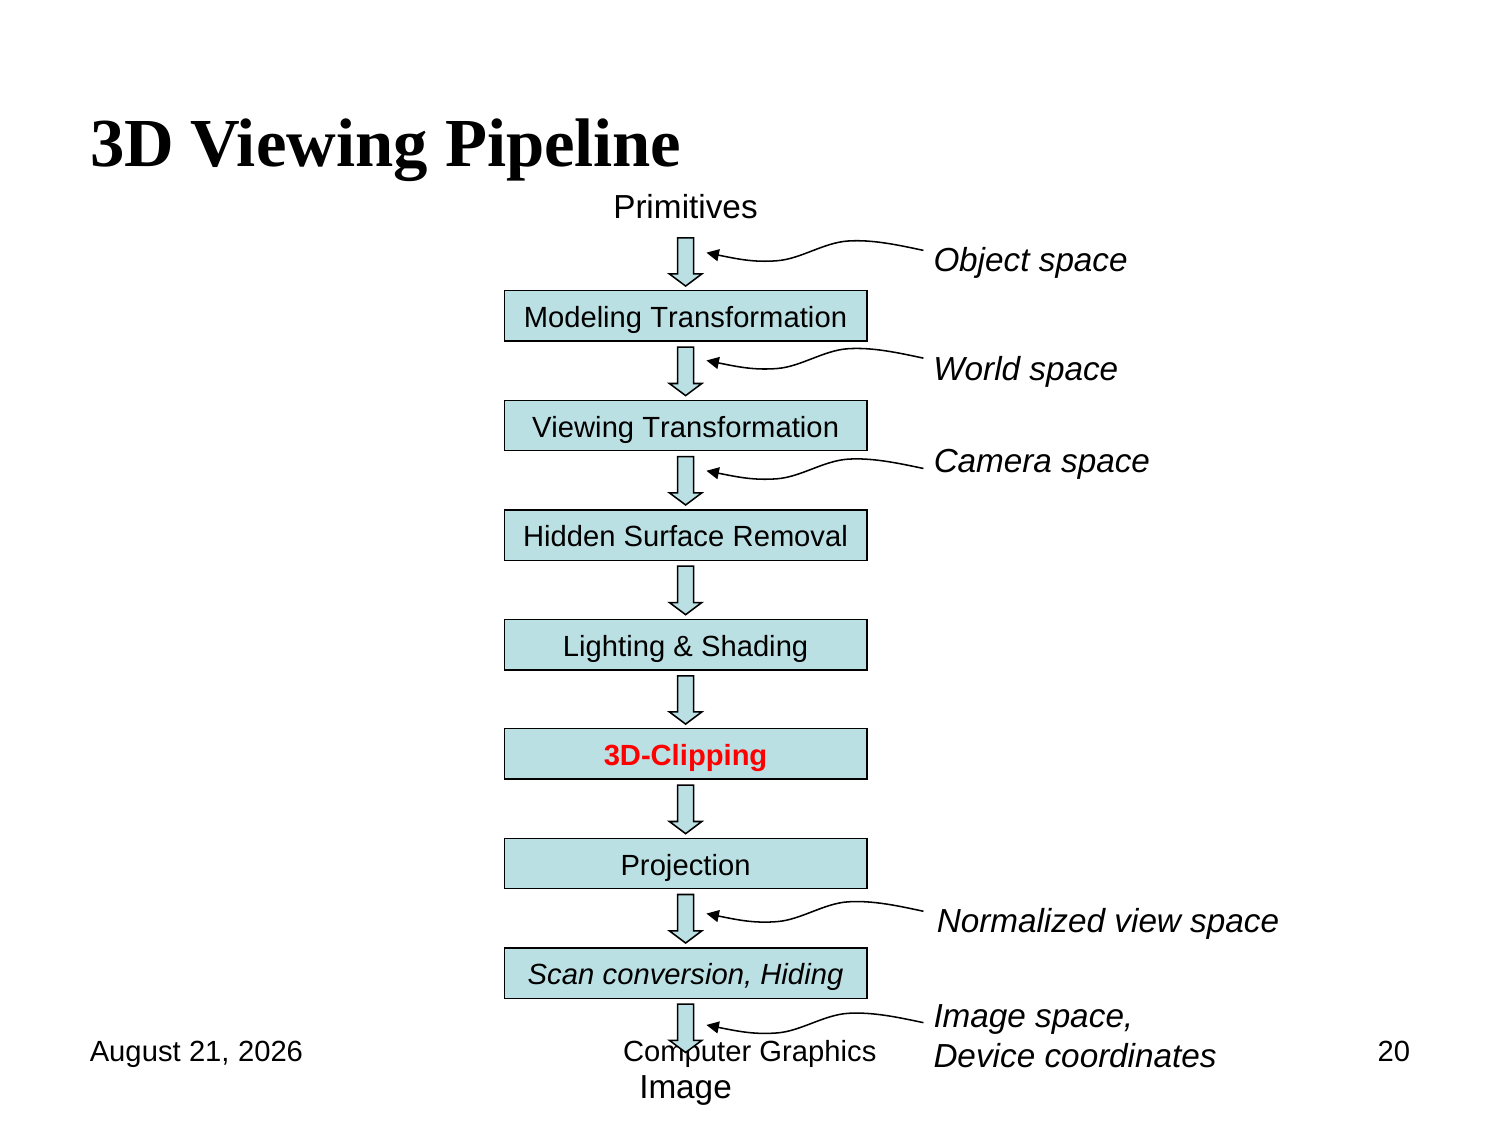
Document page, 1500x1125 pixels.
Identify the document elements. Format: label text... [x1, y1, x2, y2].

title 3D Viewing Pipeline [75, 45, 1426, 233]
text_box Lighting & Shading [504, 619, 867, 670]
text_box Viewing Transformation [504, 400, 867, 451]
text_box Camera space [918, 431, 1166, 487]
text_box <number> [1074, 1024, 1426, 1103]
text_box Normalized view space [922, 891, 1295, 948]
text_box Projection [504, 838, 867, 889]
text_box [669, 675, 702, 725]
text_box [669, 347, 702, 396]
text_box Computer Graphics [694, 1024, 988, 1103]
text_box January 9, 2026 [74, 1024, 426, 1103]
text_box Computer Graphics [512, 1024, 680, 1103]
text_box [669, 785, 702, 834]
text_box [669, 237, 702, 287]
text_box 3D-Clipping [504, 728, 867, 780]
text_box [669, 1004, 702, 1053]
text_box Image [624, 1057, 747, 1113]
text_box [669, 566, 702, 615]
text_box Image space, Device coordinates [918, 986, 1233, 1083]
text_box [669, 894, 702, 944]
text_box Scan conversion, Hiding [504, 947, 867, 999]
text_box Hidden Surface Removal [504, 509, 867, 561]
text_box [669, 456, 702, 505]
text_box World space [918, 339, 1134, 396]
text_box Modeling Transformation [504, 290, 867, 342]
text_box Computer Graphics [720, 1024, 805, 1032]
text_box Object space [918, 233, 1144, 286]
